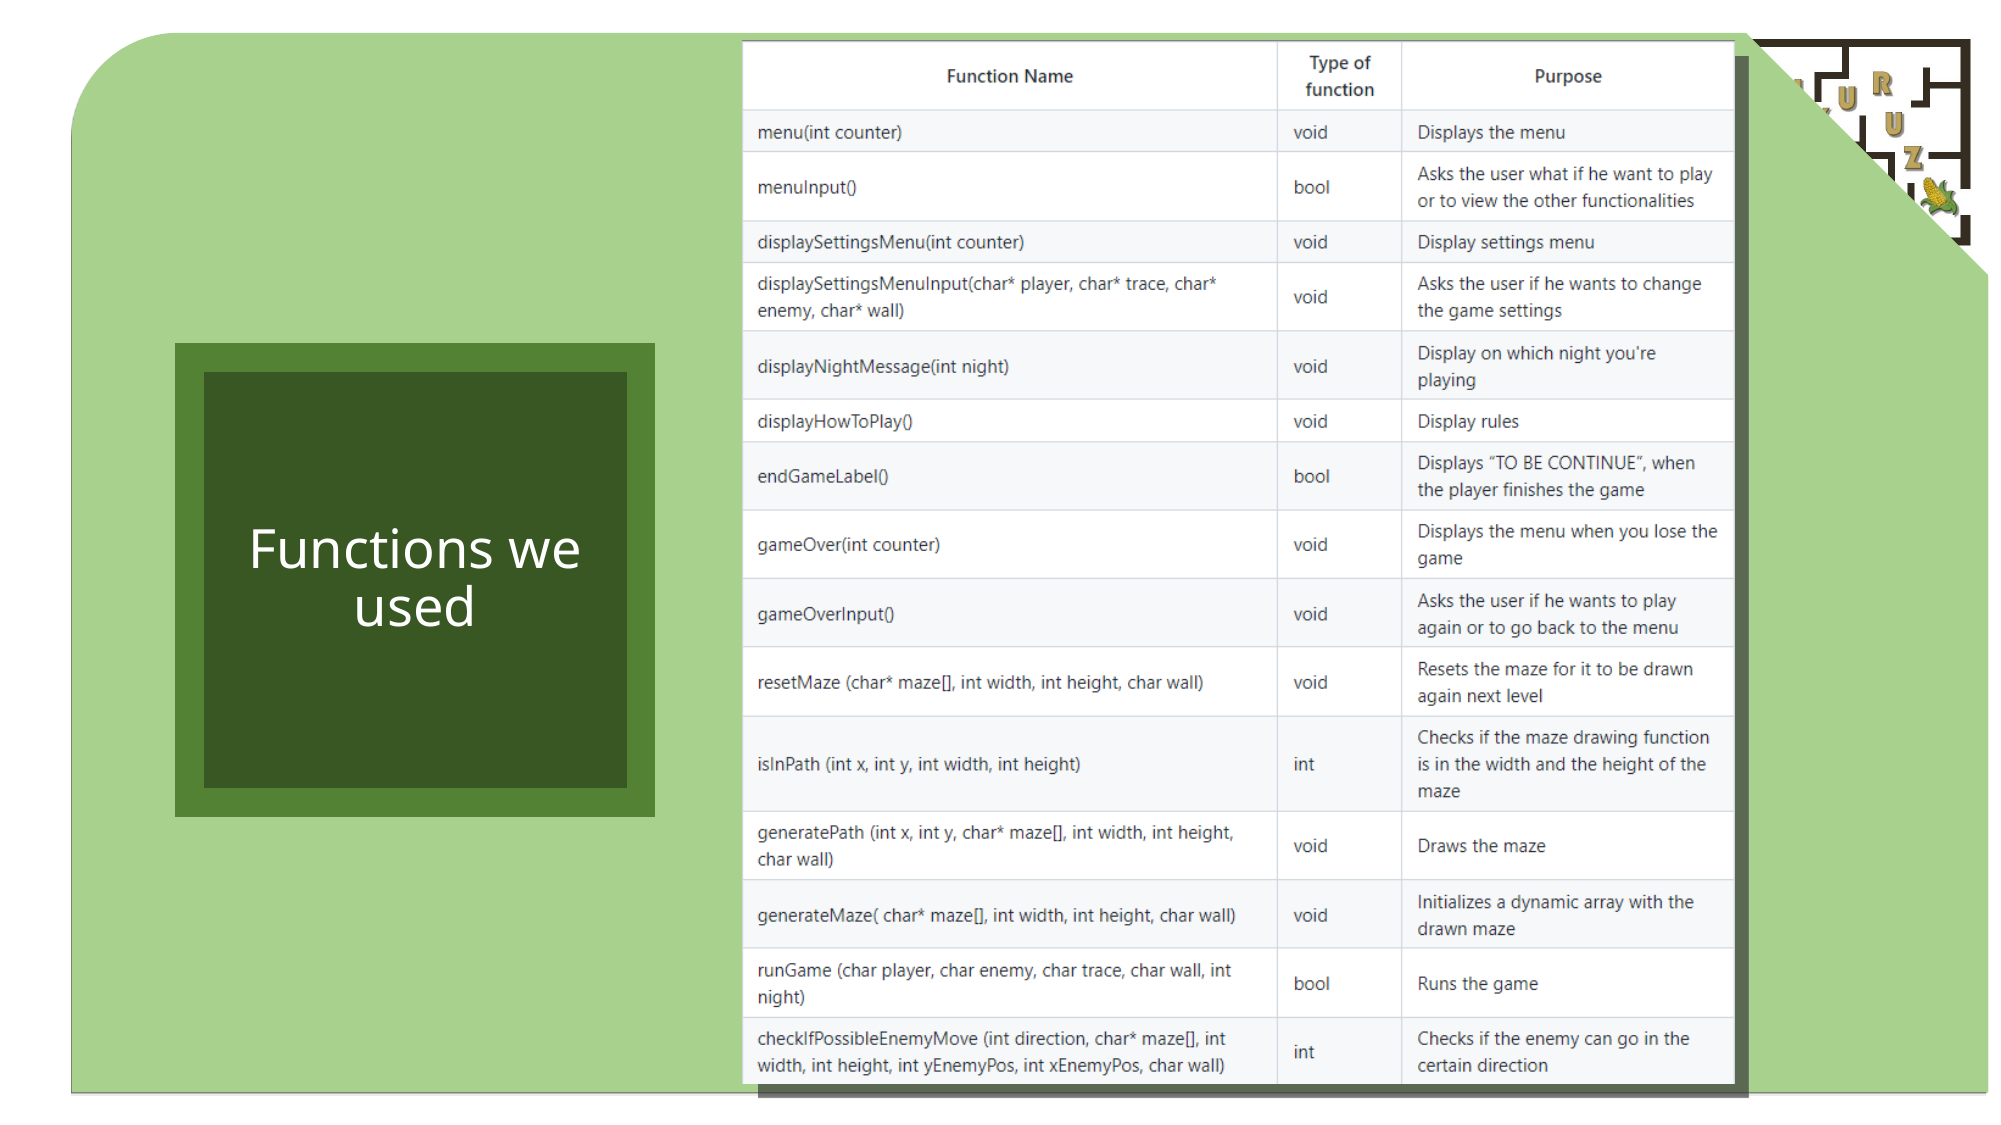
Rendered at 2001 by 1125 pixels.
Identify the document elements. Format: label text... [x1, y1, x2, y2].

picture [742, 40, 1735, 1084]
title Functions we used [189, 357, 642, 803]
picture [1747, 32, 1973, 251]
text_box [71, 32, 1989, 1093]
